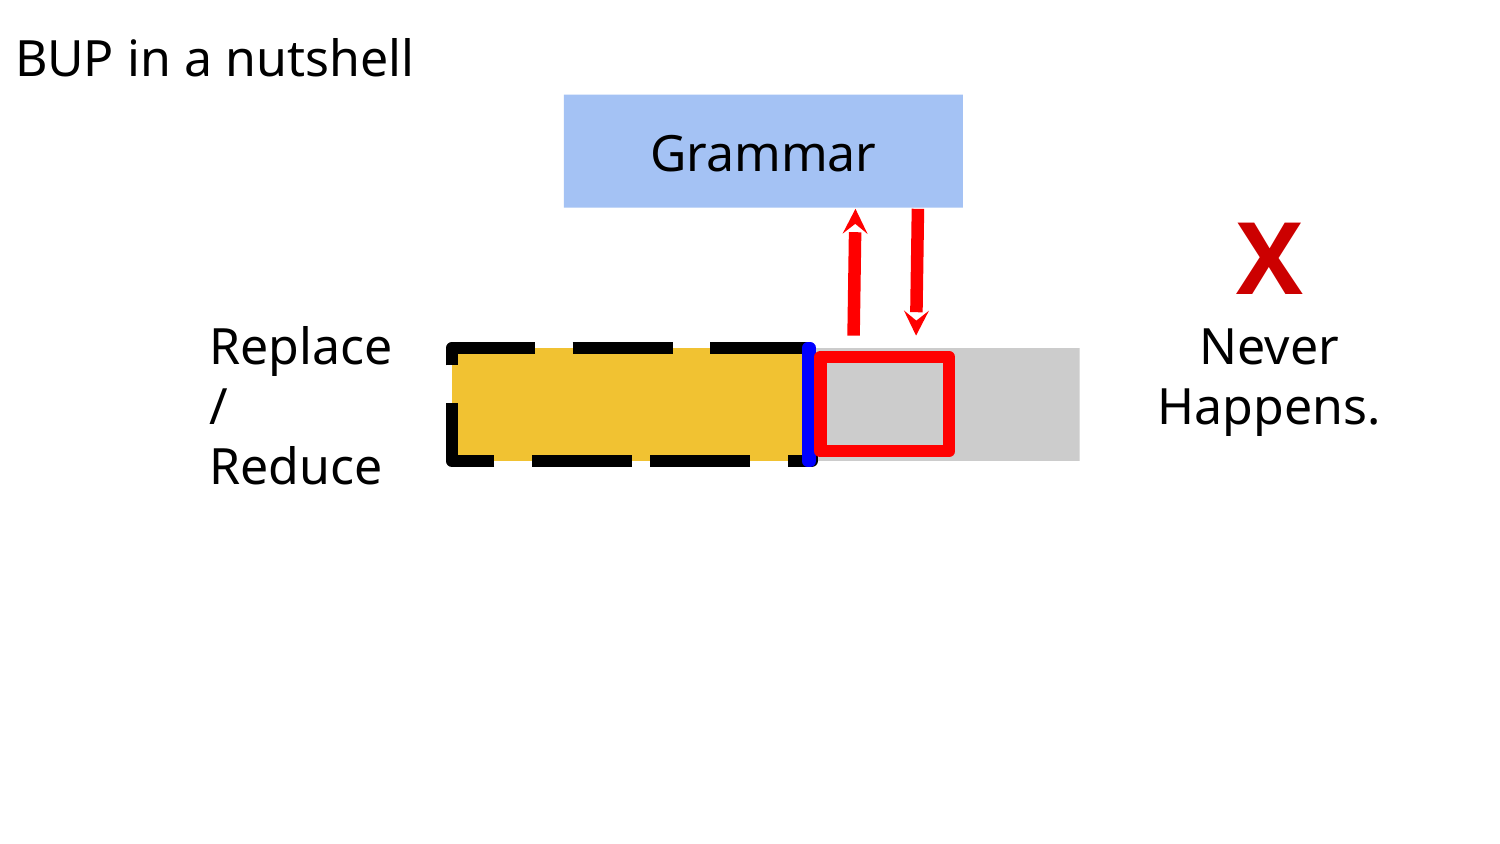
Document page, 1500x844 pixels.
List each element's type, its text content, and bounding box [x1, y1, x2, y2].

text_box [827, 363, 943, 445]
text_box Replace/ Reduce [194, 348, 417, 461]
text_box BUP in a nutshell [0, 0, 564, 113]
text_box [816, 348, 1052, 461]
text_box Grammar [563, 94, 963, 208]
text_box [452, 348, 802, 461]
text_box X Never Happens. Handles are always on the stop of the stack [1052, 336, 1500, 473]
